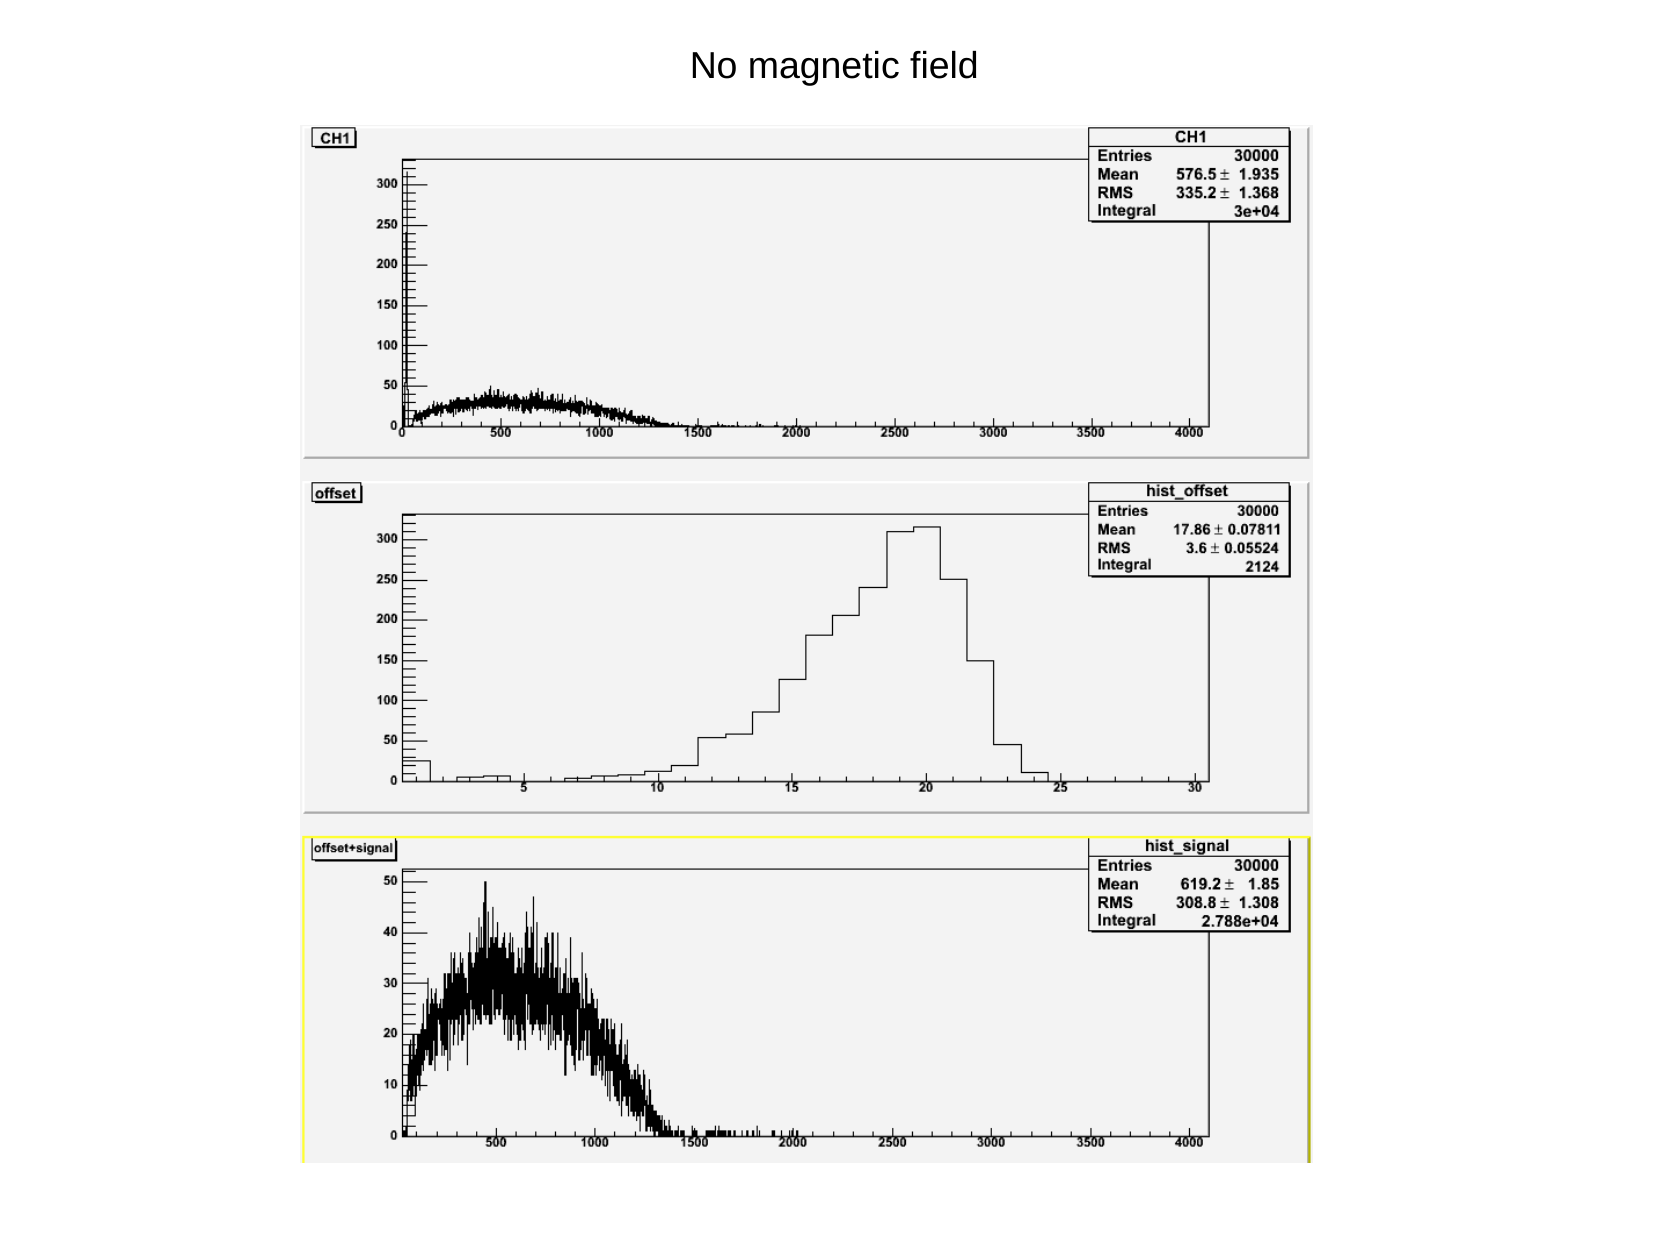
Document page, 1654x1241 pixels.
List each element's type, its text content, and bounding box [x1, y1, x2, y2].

picture [300, 125, 1313, 1163]
text_box No magnetic field [675, 37, 1126, 95]
